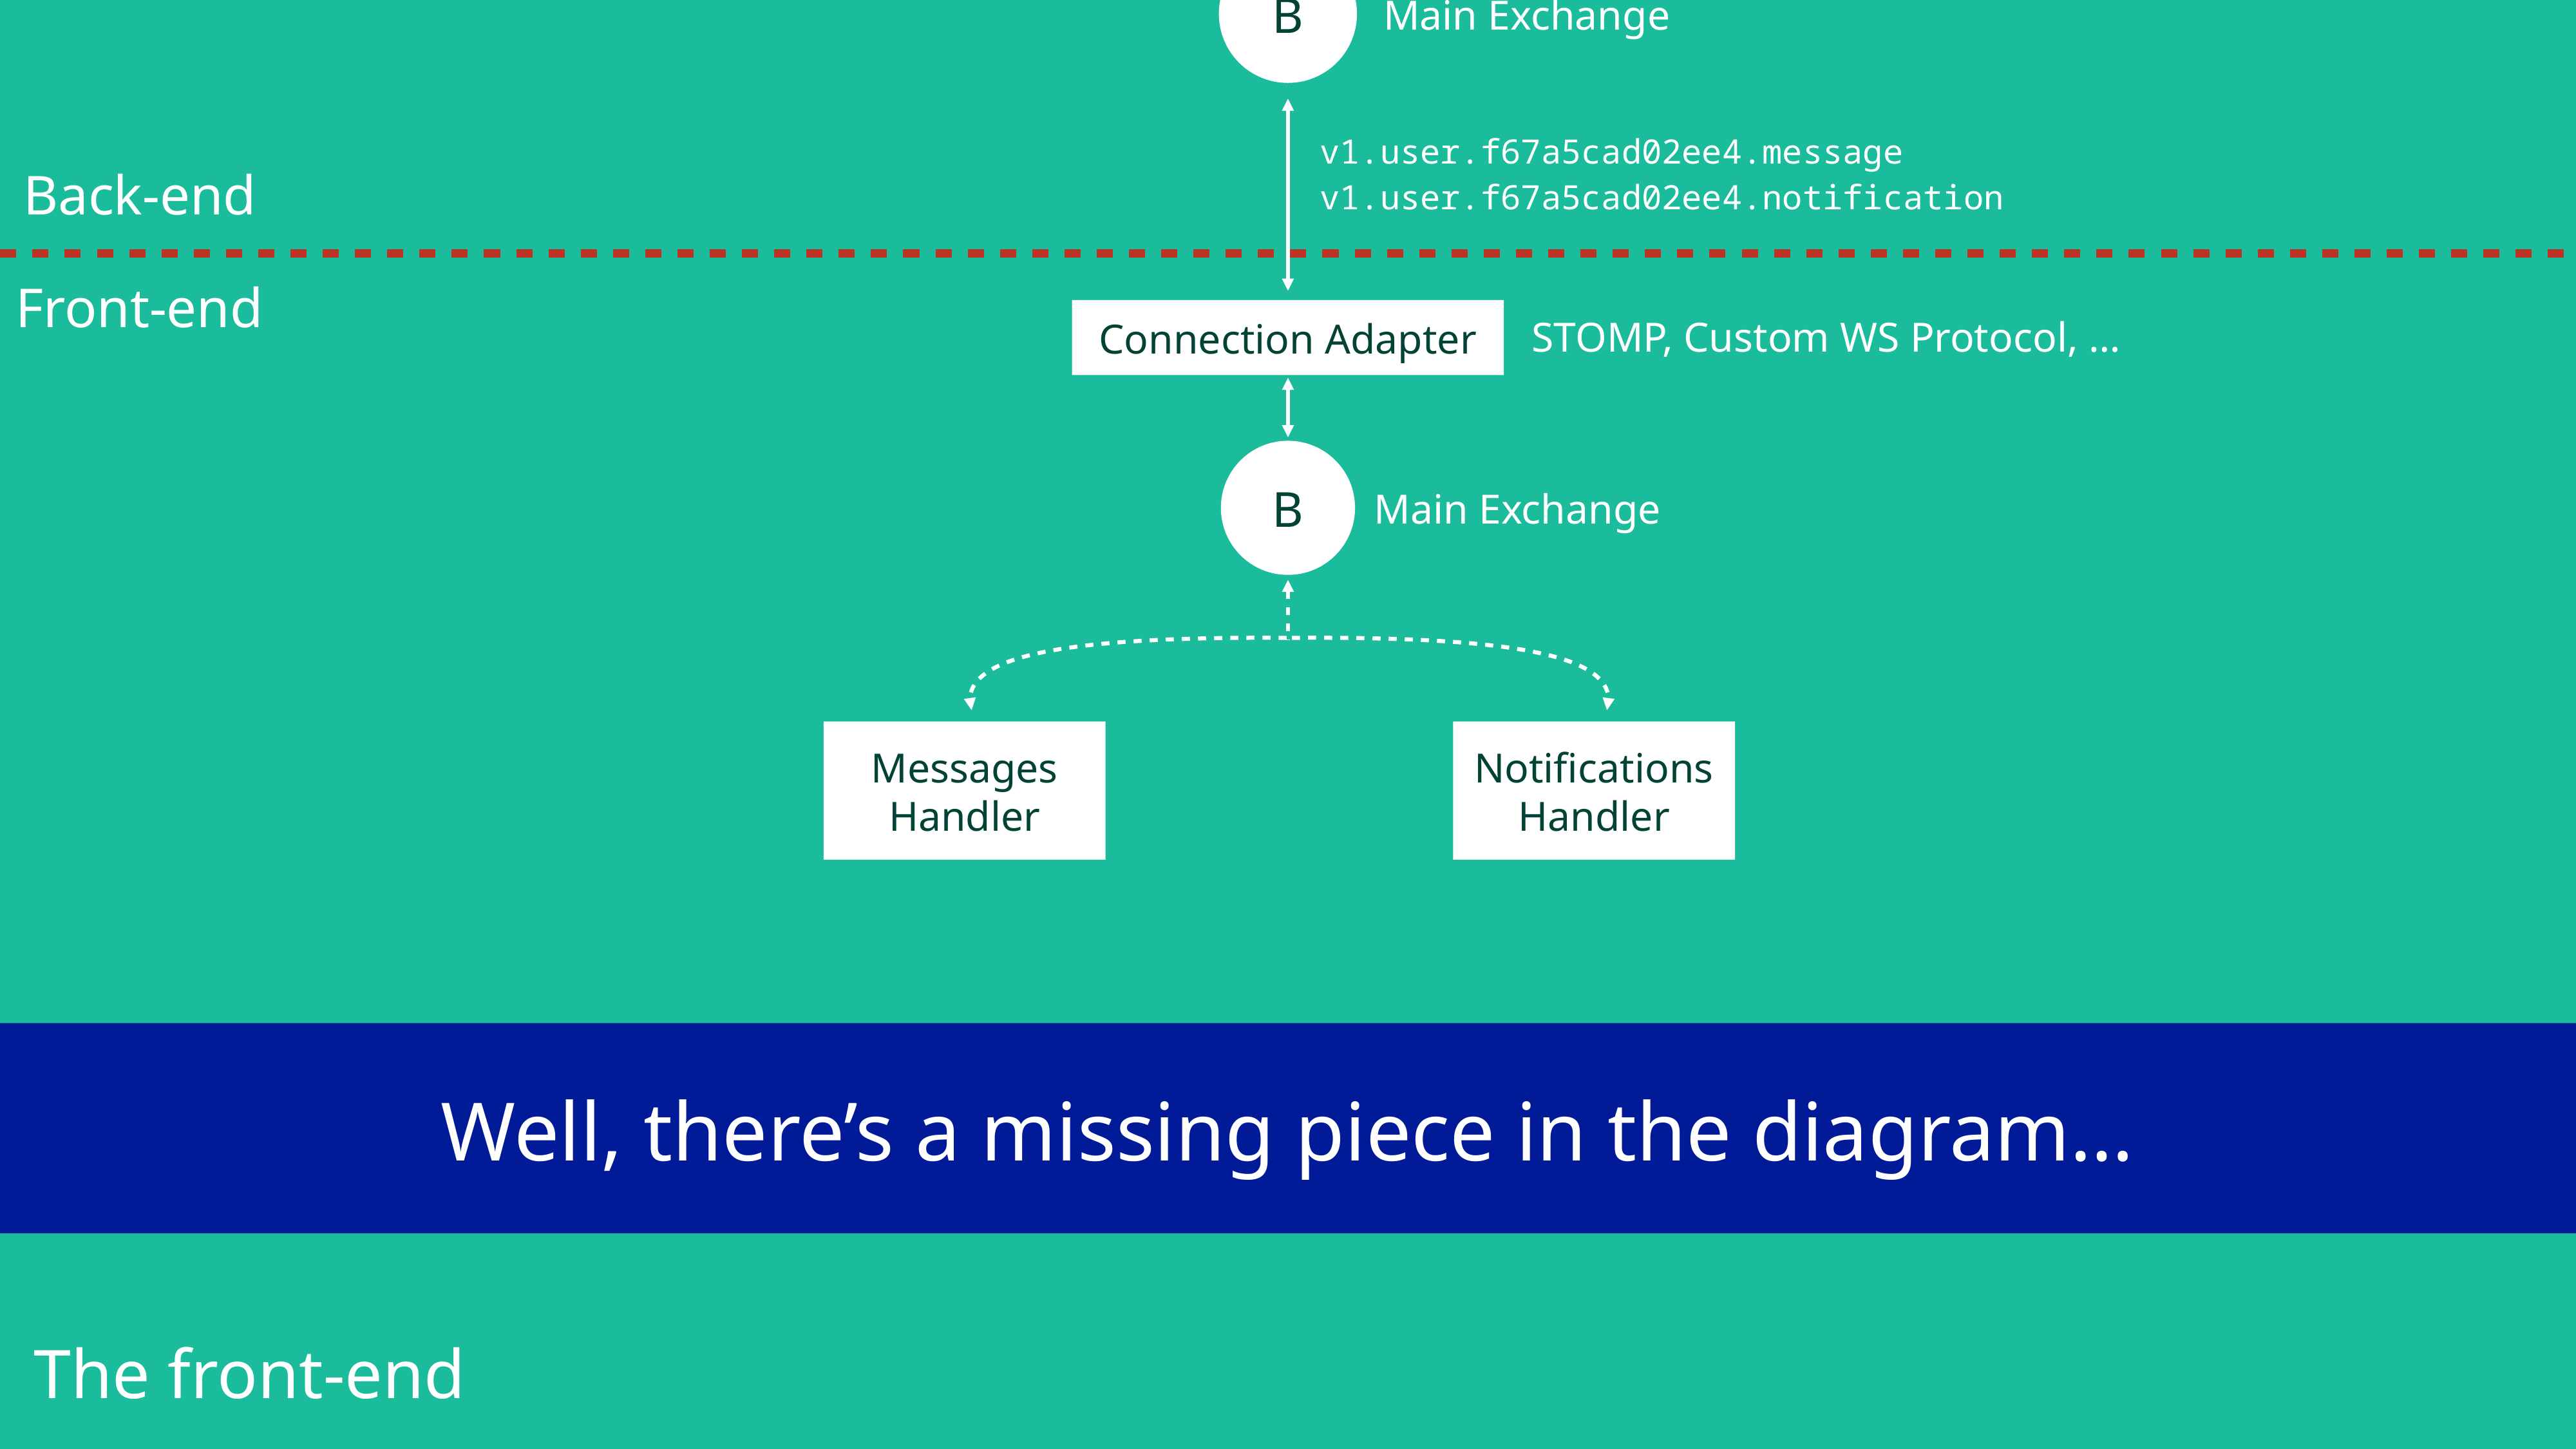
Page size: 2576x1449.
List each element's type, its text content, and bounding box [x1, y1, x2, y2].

text_box Main Exchange [1368, 478, 1667, 538]
text_box v1.user.f67a5cad02ee4.message [1314, 122, 2230, 168]
text_box B [1218, 0, 1358, 83]
text_box v1.user.f67a5cad02ee4.notification [1314, 168, 2230, 224]
text_box Well, there’s a missing piece in the diagram… [435, 1074, 2141, 1182]
text_box Messages Handler [823, 721, 1106, 860]
text_box Connection Adapter [1072, 299, 1504, 375]
text_box Back-end [18, 155, 262, 231]
text_box B [1220, 440, 1356, 575]
text_box [0, 1023, 2576, 1234]
text_box Front-end [10, 268, 269, 344]
text_box B [1281, 17, 1296, 29]
text_box STOMP, Custom WS Protocol, … [1526, 306, 2126, 366]
text_box Main Exchange [1378, 0, 1810, 48]
text_box Notifications Handler [1453, 721, 1736, 860]
text_box B [1281, 2, 1295, 13]
text_box The front-end [28, 1325, 471, 1417]
